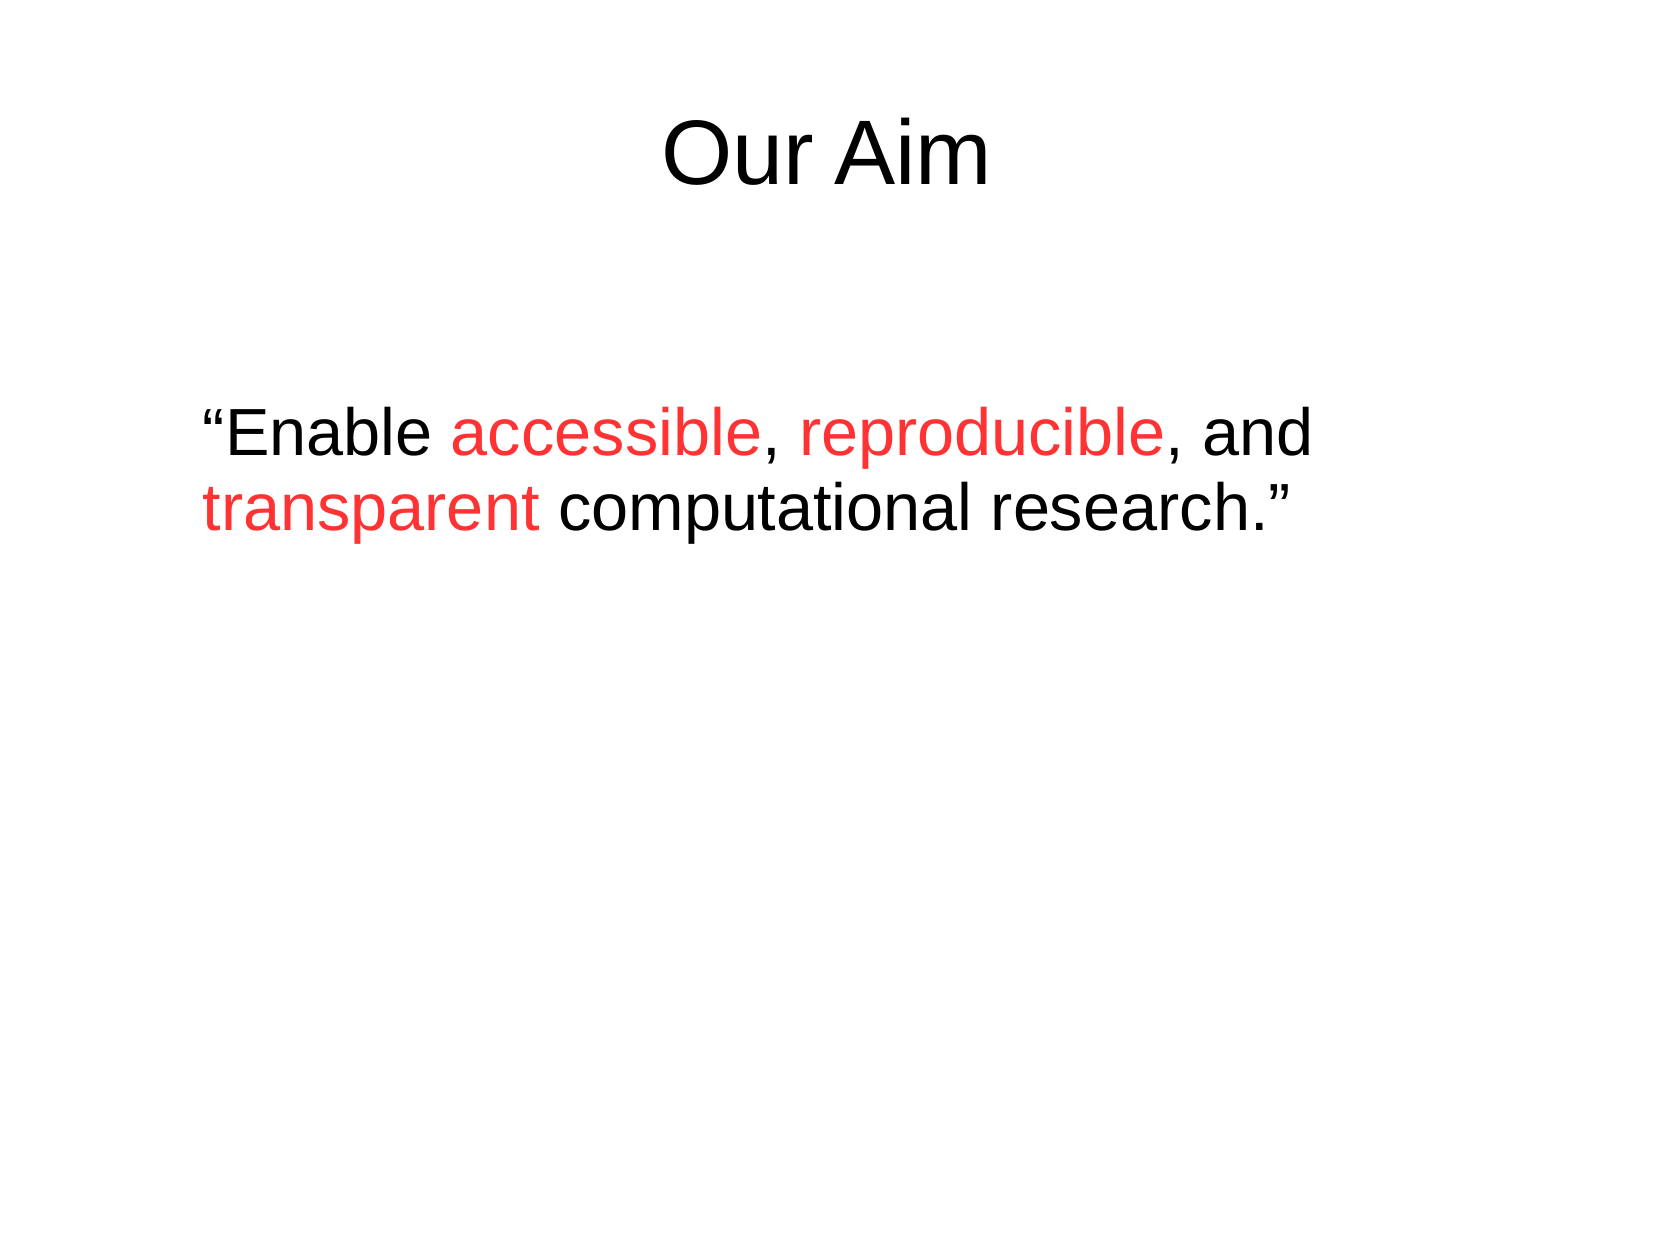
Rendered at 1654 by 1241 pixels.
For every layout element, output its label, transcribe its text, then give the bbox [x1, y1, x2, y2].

list “Enable accessible, reproducible, and transparent computational research.” [131, 395, 1621, 571]
title Our Aim [82, 49, 1571, 257]
